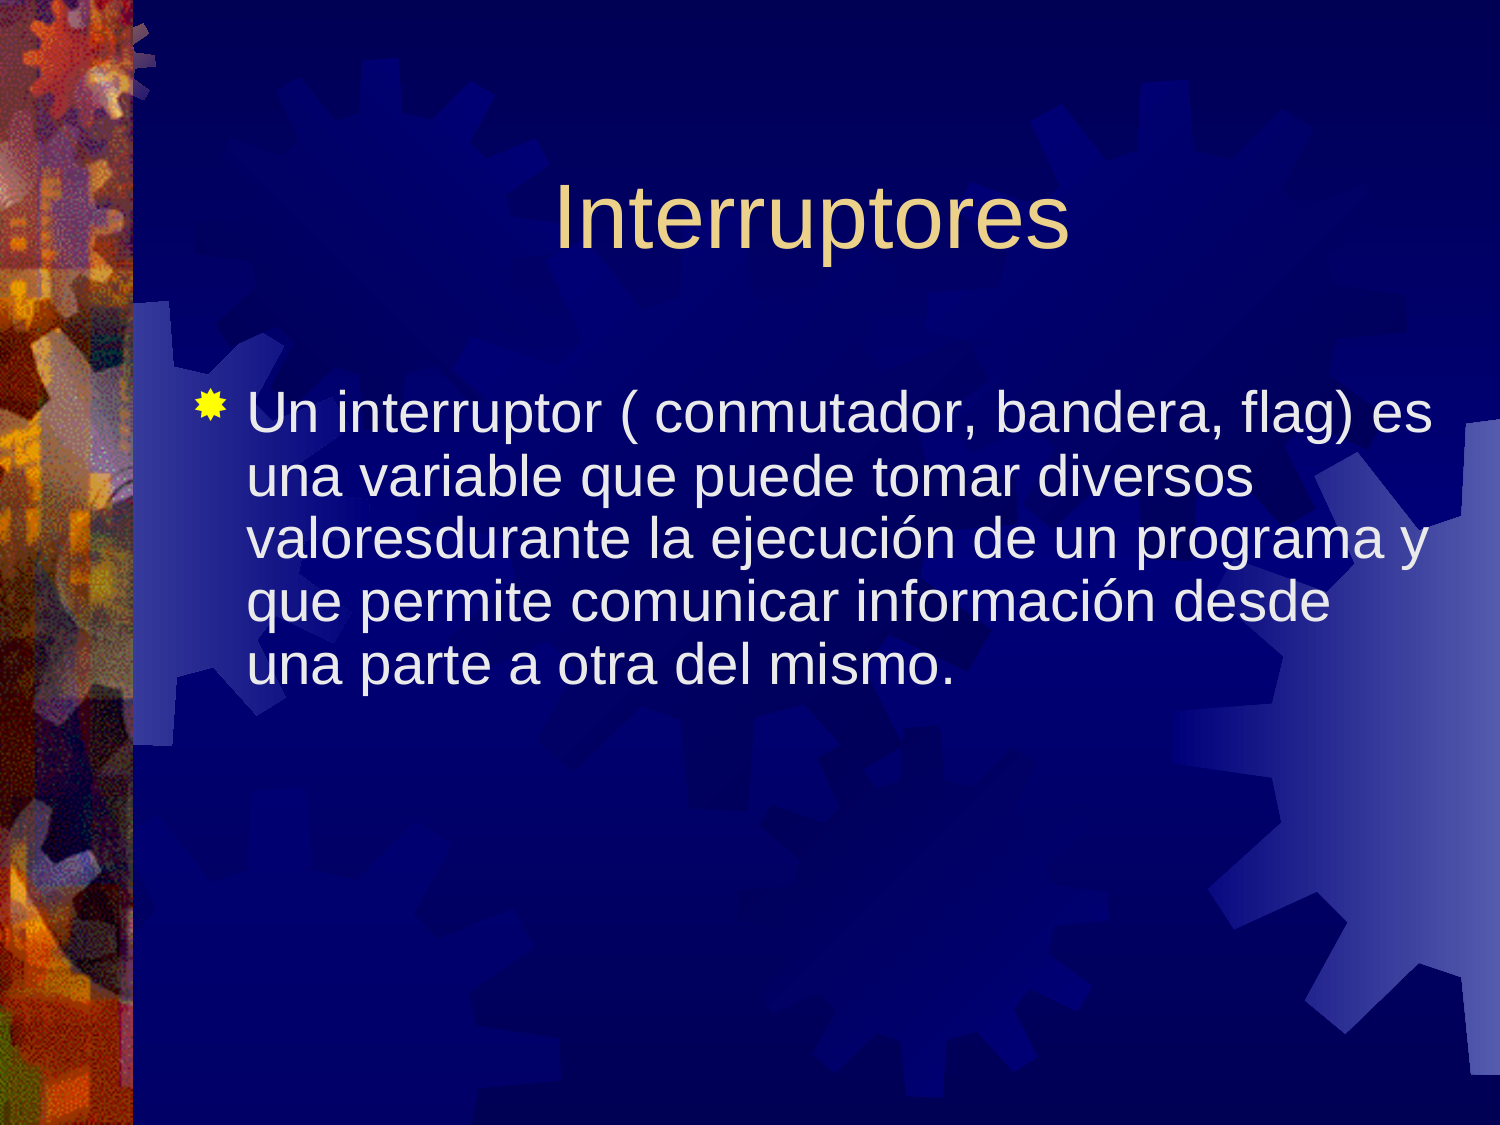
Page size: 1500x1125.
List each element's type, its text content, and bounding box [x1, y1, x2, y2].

text_box Interruptores [174, 87, 1450, 275]
text_box Un interruptor ( conmutador, bandera, flag) es una variable que puede tomar diversos valoresdurante la ejecución de un programa y que permite comunicar información desde una parte a otra del mismo. [174, 375, 1450, 813]
picture [0, 0, 133, 1125]
